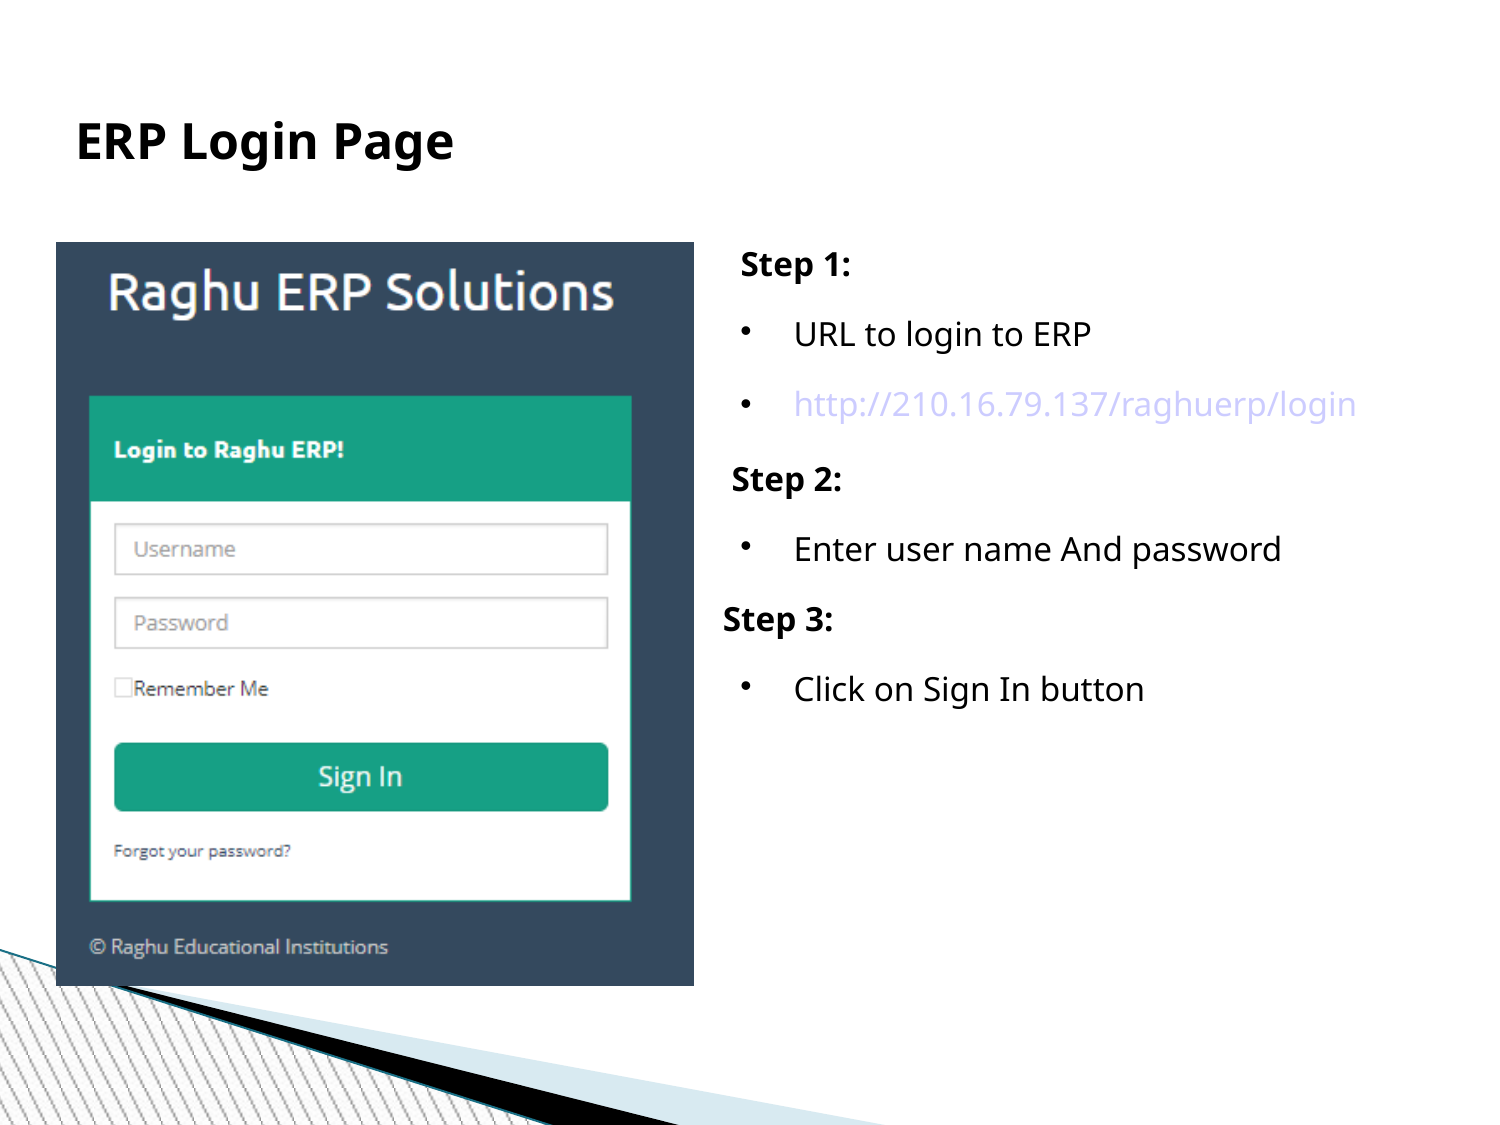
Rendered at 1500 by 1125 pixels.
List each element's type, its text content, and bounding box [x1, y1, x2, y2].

title ERP Login Page [75, 45, 1426, 233]
picture [0, 242, 694, 1125]
list Step 1: URL to login to ERP http://210.16.79.137/raghuerp/login Step 2: Enter user name And password Step 3: Click on Sign In button [722, 242, 1471, 986]
